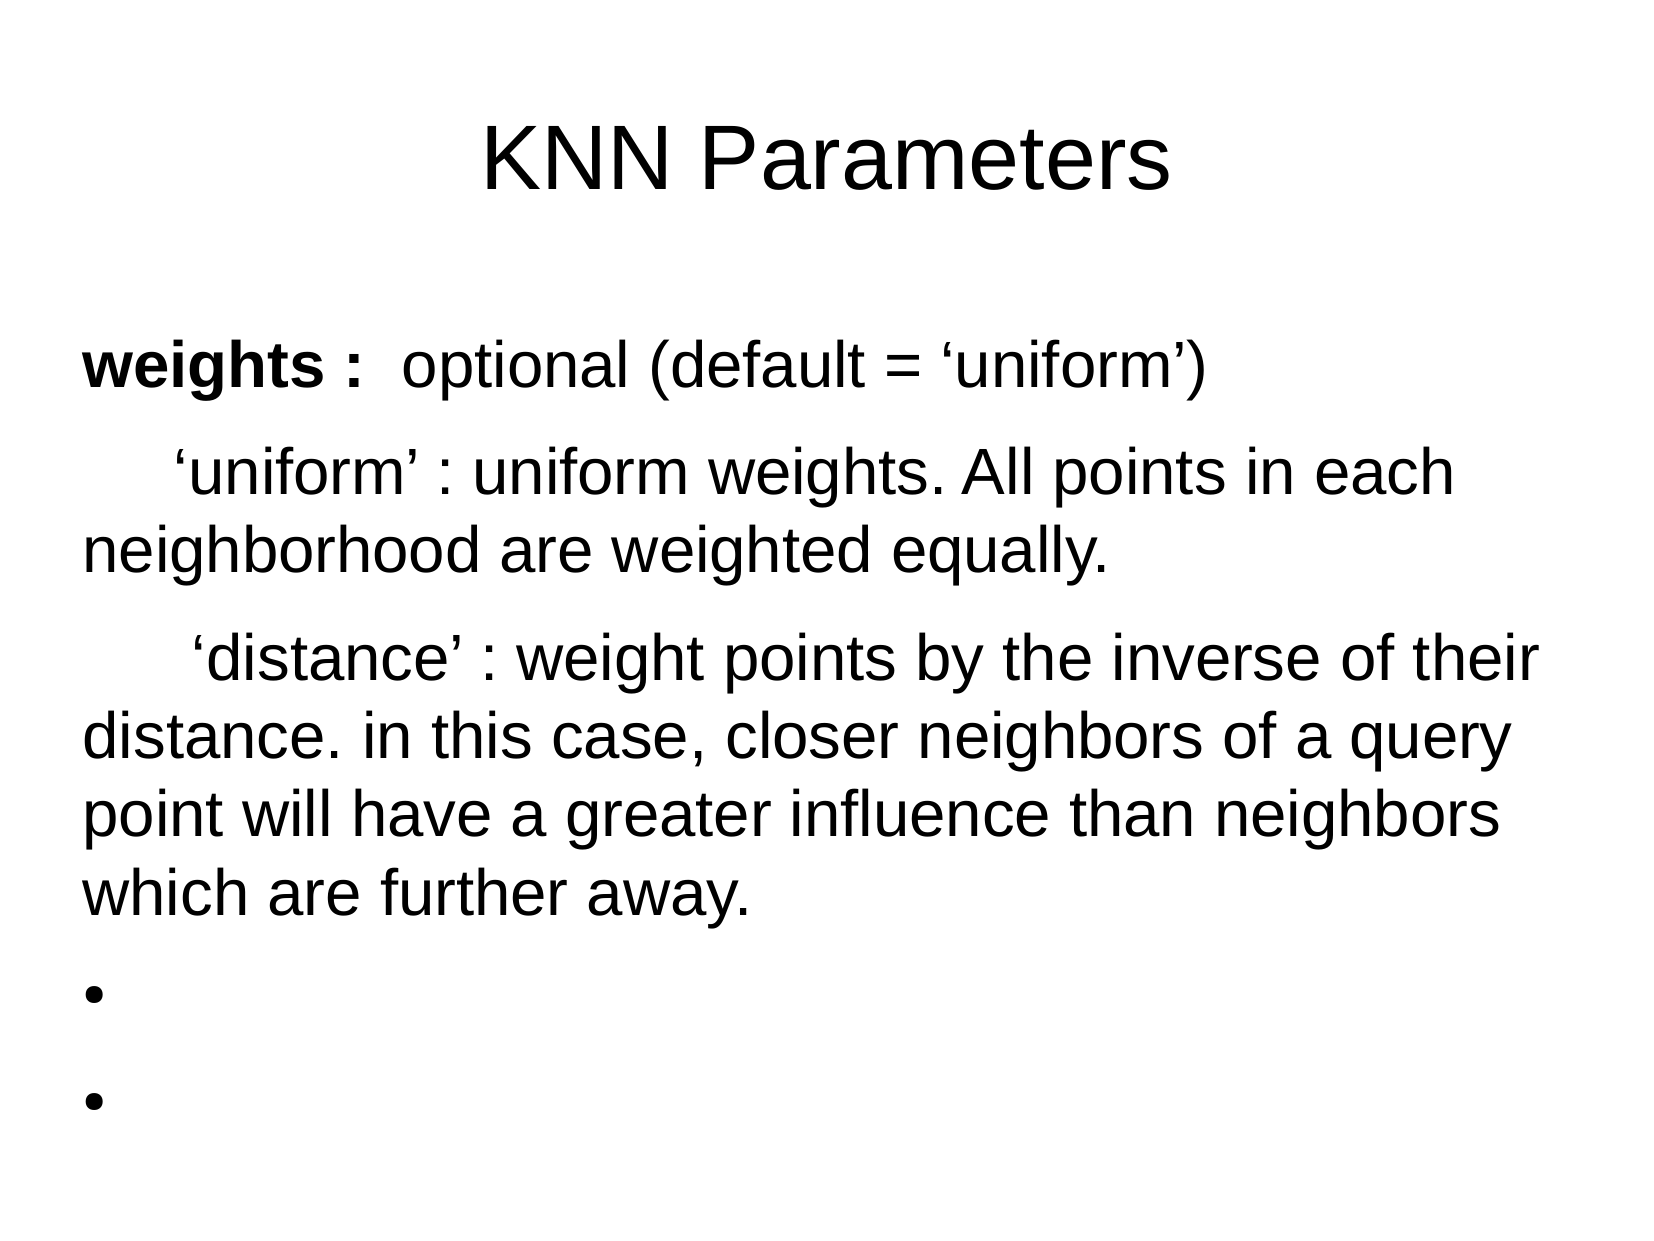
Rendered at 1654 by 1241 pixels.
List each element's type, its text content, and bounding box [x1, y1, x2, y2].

list weights : optional (default = ‘uniform’) ‘uniform’ : uniform weights. All points in each neighborhood are weighted equally. ‘distance’ : weight points by the inverse of their distance. in this case, closer neighbors of a query point will have a greater influence than neighbors which are further away. [82, 214, 1571, 934]
title KNN Parameters [82, 49, 1571, 214]
